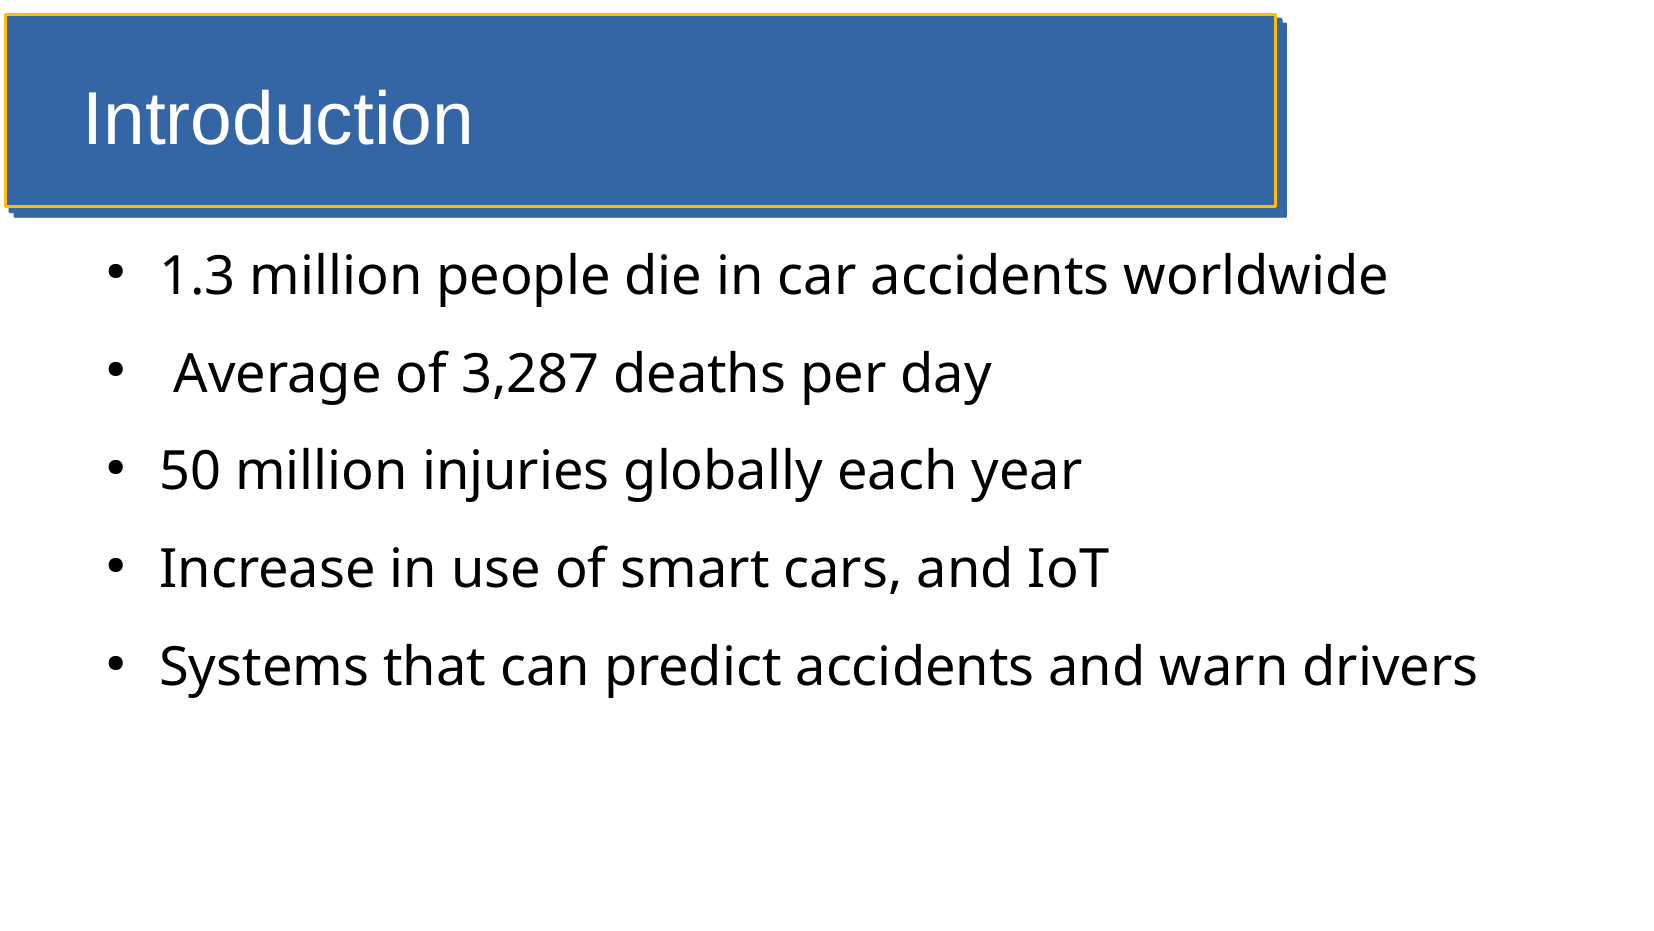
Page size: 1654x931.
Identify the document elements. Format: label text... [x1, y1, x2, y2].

list 1.3 million people die in car accidents worldwide Average of 3,287 deaths per day 50 million injuries globally each year Increase in use of smart cars, and IoT Systems that can predict accidents and warn drivers [88, 236, 1565, 798]
title Introduction [82, 44, 1235, 192]
